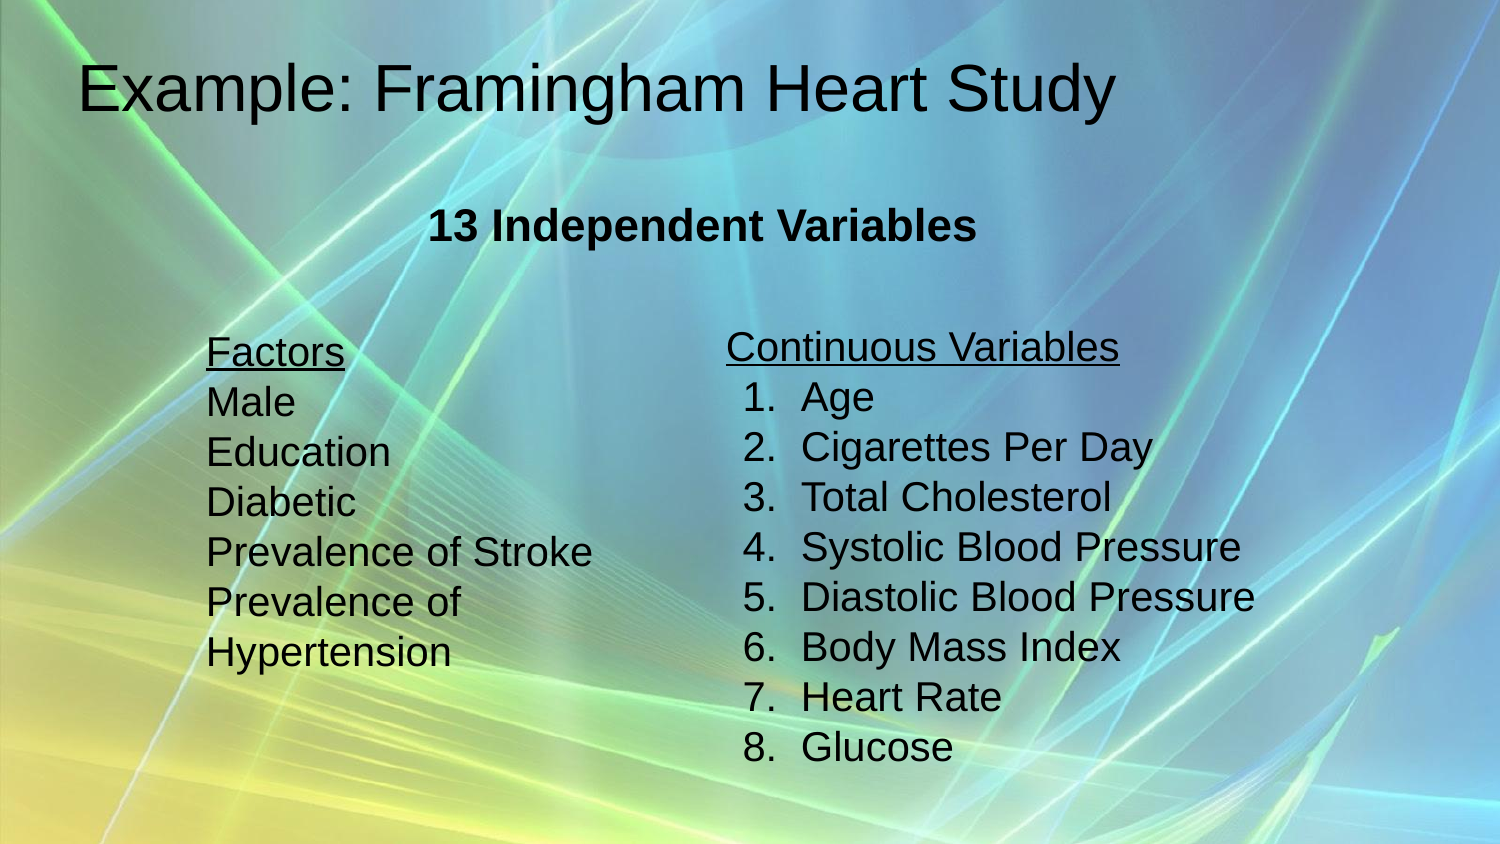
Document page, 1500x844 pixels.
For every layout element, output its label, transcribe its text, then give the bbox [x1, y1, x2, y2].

text_box Continuous Variables Age Cigarettes Per Day Total Cholesterol Systolic Blood Pressure Diastolic Blood Pressure Body Mass Index Heart Rate Glucose [710, 304, 1329, 786]
title Factors Male Education Diabetic Prevalence of Stroke Prevalence of Hypertension [190, 309, 694, 775]
text_box Example: Framingham Heart Study [62, 29, 1391, 140]
text_box 13 Independent Variables [285, 180, 1121, 266]
picture [0, 0, 1500, 844]
